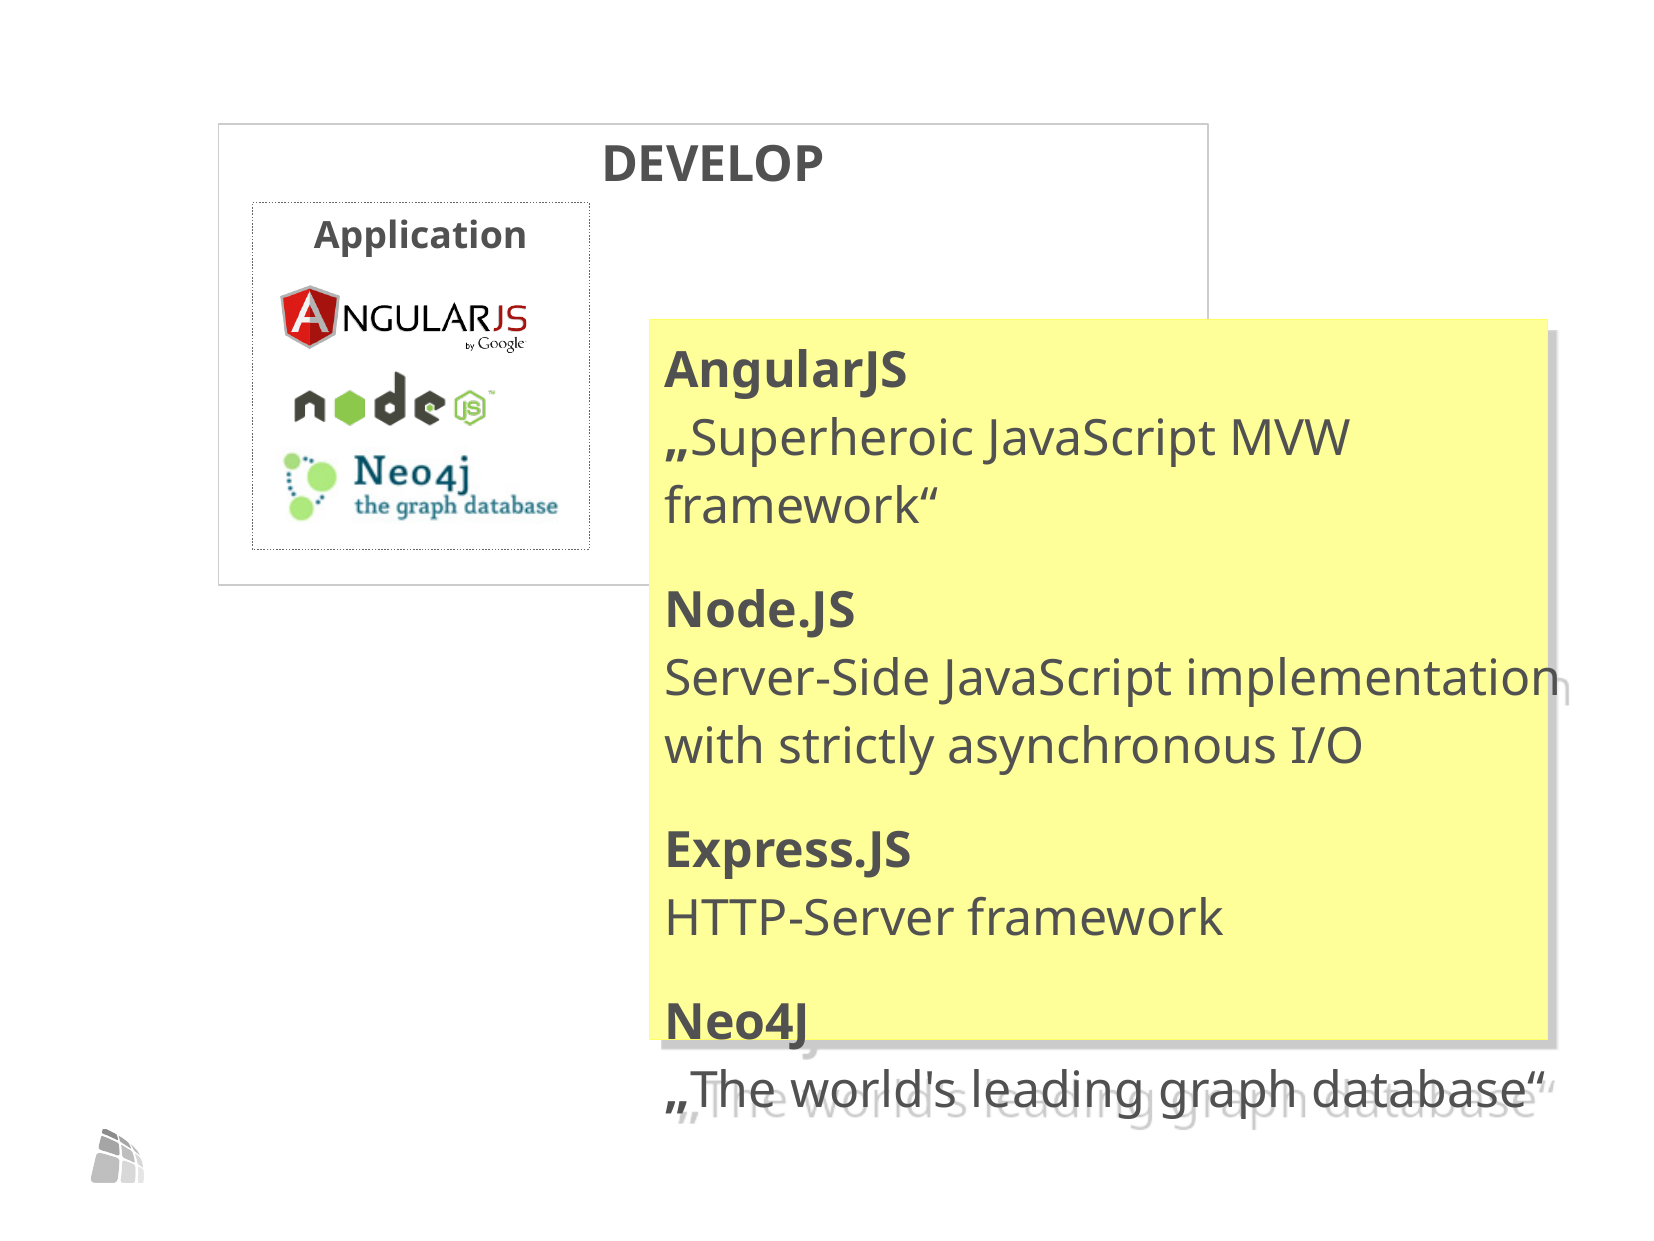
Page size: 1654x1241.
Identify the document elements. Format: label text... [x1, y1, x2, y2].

text_box AngularJS „Superheroic JavaScript MVW framework“ Node.JS Server-Side JavaScript implementation with strictly asynchronous I/O Express.JS HTTP-Server framework Neo4J „The world's leading graph database“ [649, 318, 1548, 1040]
text_box DEVELOP [218, 124, 1208, 586]
text_box Application [252, 202, 590, 550]
picture [82, 1129, 144, 1183]
picture [274, 285, 568, 527]
